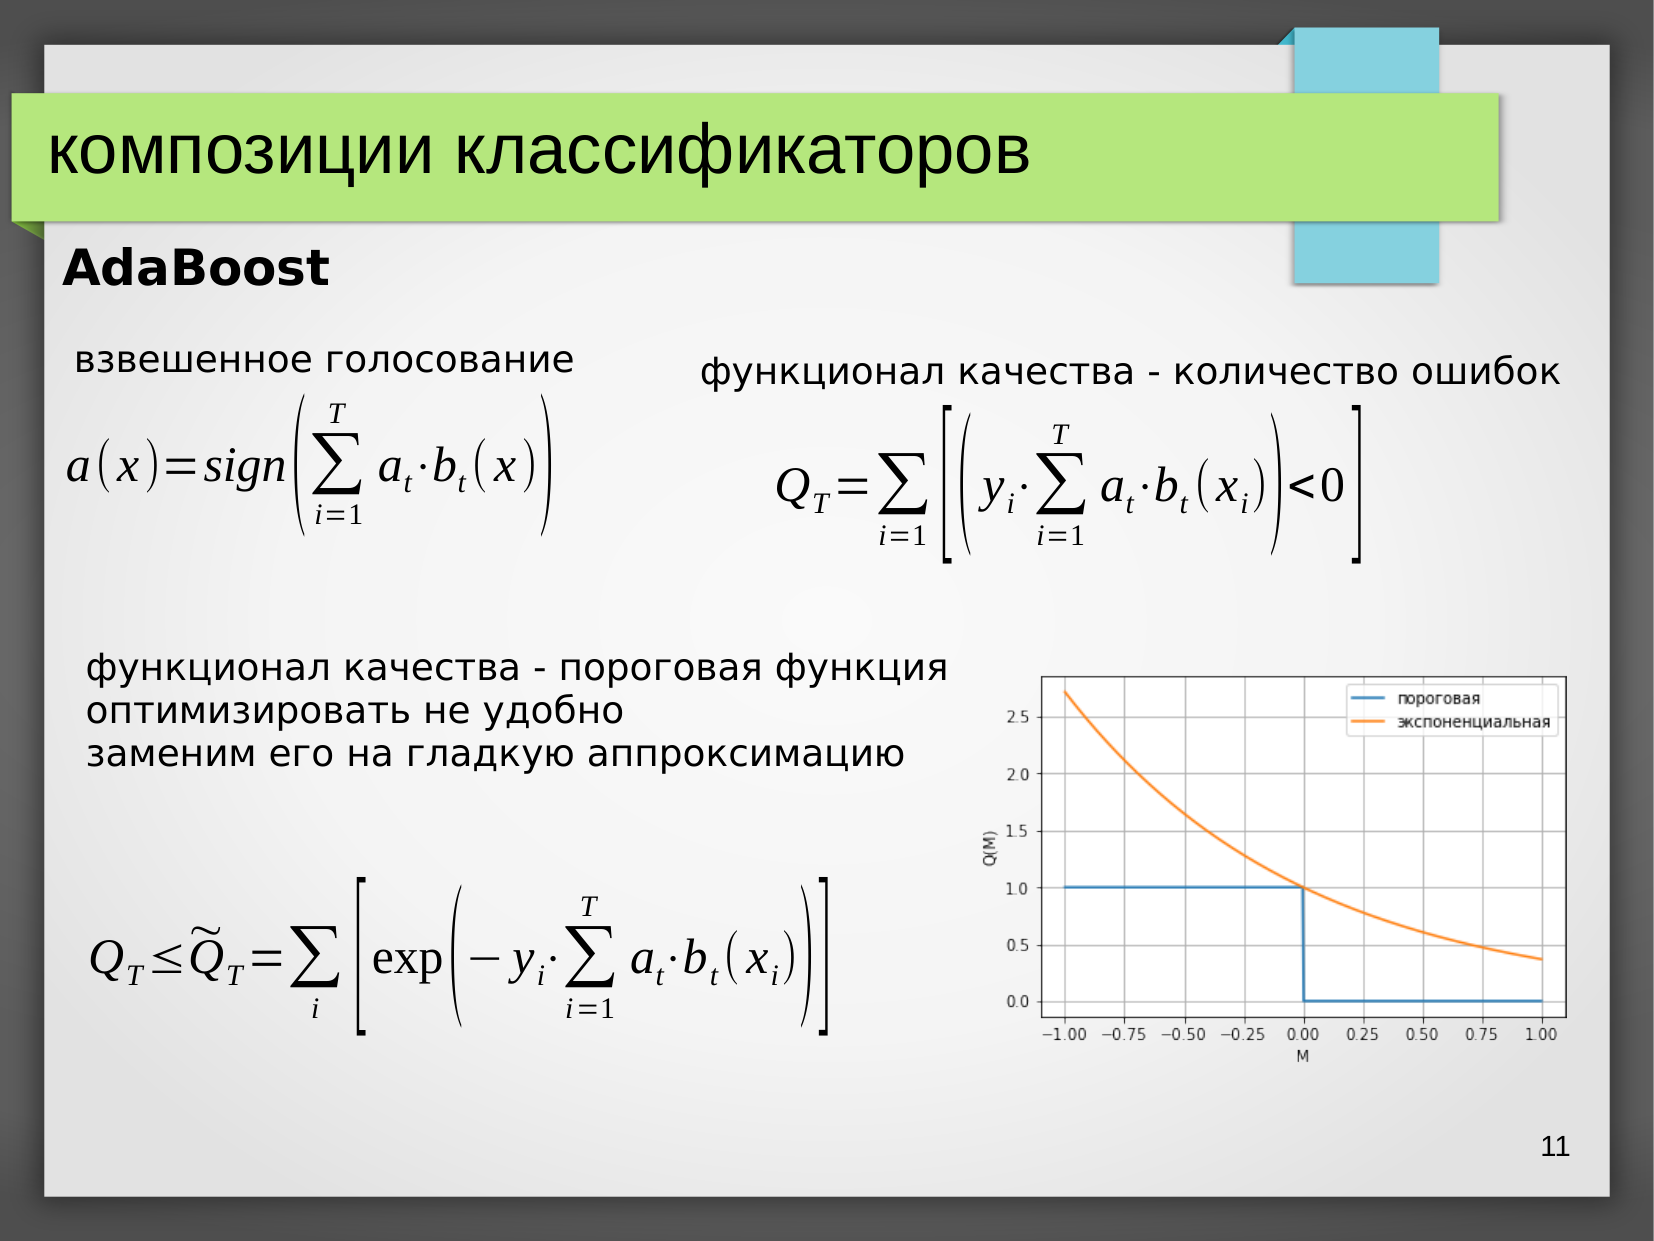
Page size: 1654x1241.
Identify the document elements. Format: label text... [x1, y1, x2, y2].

chart [59, 413, 562, 539]
text_box функционал качества - количество ошибок [685, 342, 1583, 414]
text_box взвешенное голосование [59, 330, 686, 413]
text_box AdaBoost [47, 231, 438, 305]
chart [82, 874, 839, 1040]
title композиции классификаторов [47, 109, 1501, 189]
picture [0, 0, 1654, 1241]
chart [768, 414, 1371, 567]
text_box функционал качества - пороговая функция оптимизировать не удобно заменим его на гладкую аппроксимацию [70, 637, 1004, 784]
